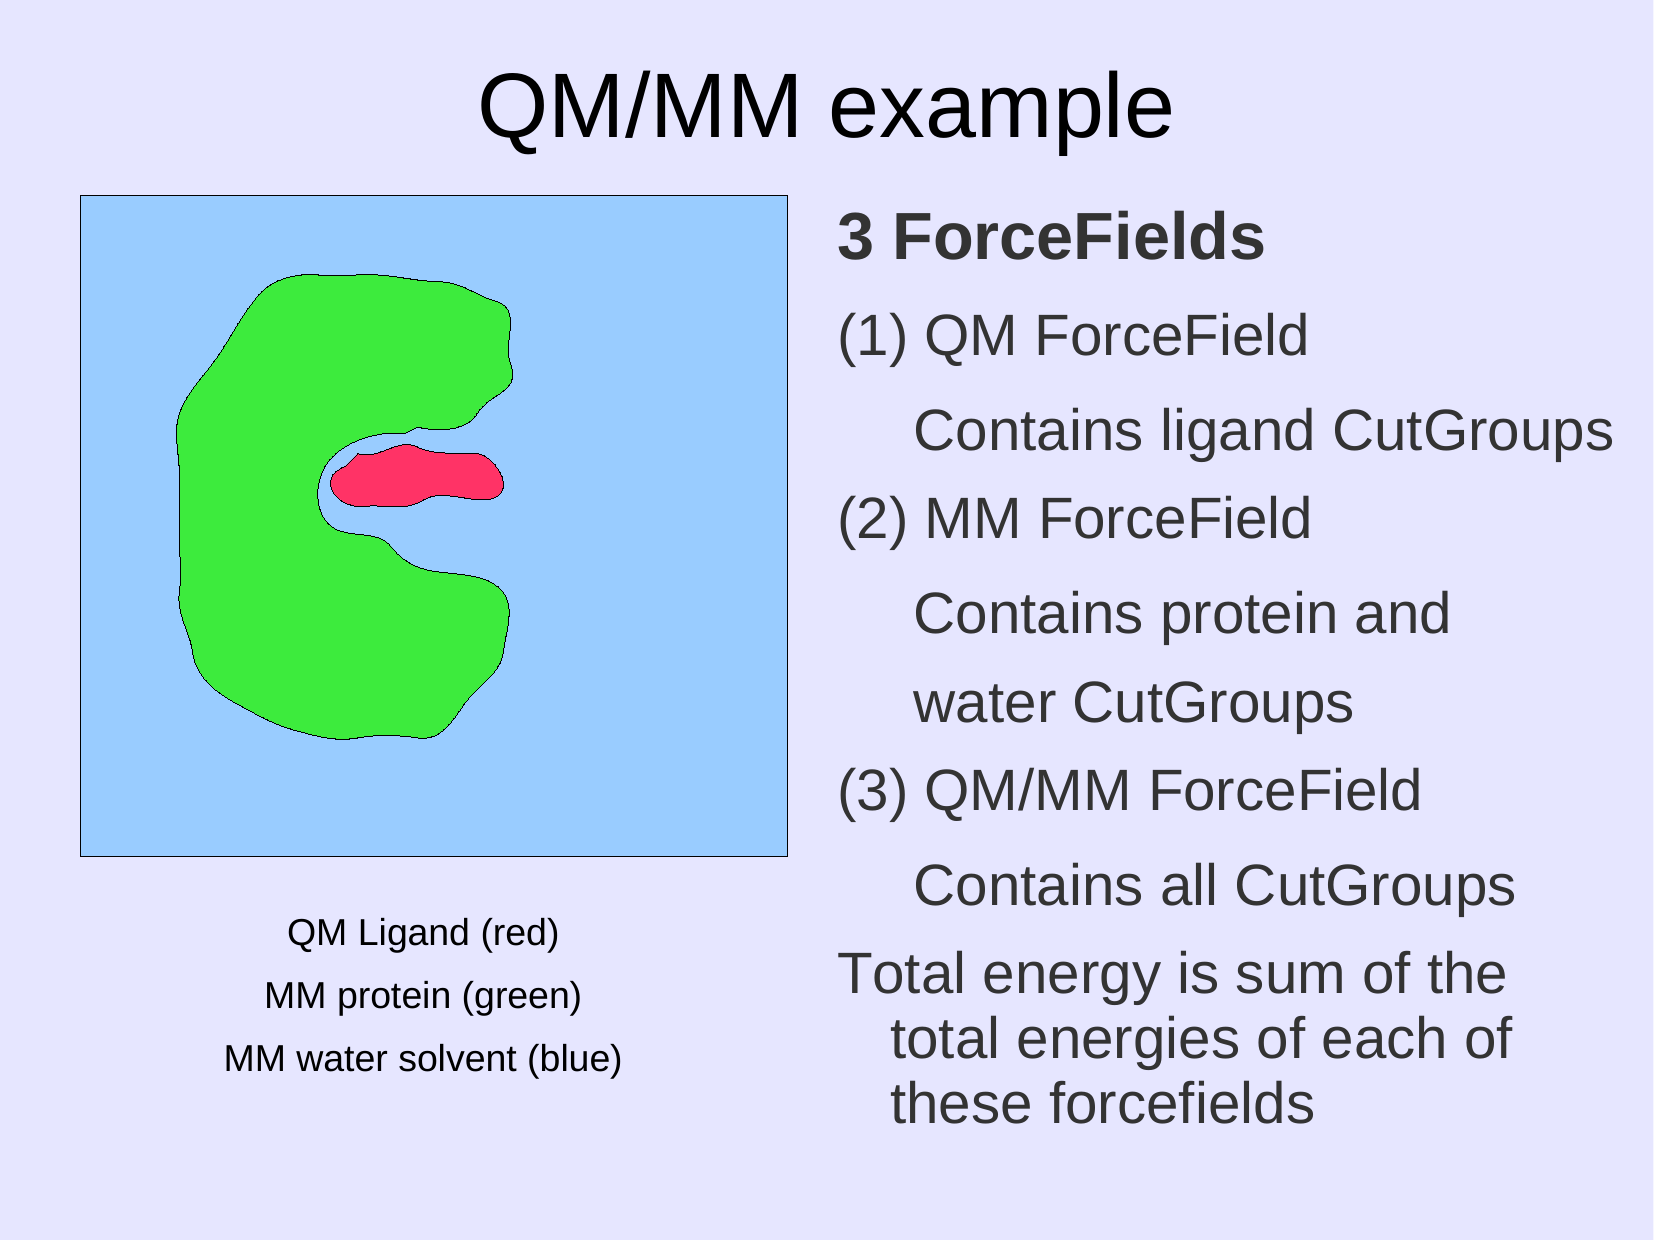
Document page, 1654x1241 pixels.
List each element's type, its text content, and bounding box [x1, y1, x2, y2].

title QM/MM example [82, 49, 1571, 163]
text_box [80, 195, 788, 857]
list 3 ForceFields (1) QM ForceField Contains ligand CutGroups (2) MM ForceField Contains protein and water CutGroups (3) QM/MM ForceField Contains all CutGroups Total energy is sum of the total energies of each of these forcefields [819, 198, 1623, 1141]
text_box QM Ligand (red) MM protein (green) MM water solvent (blue) [99, 882, 748, 1066]
